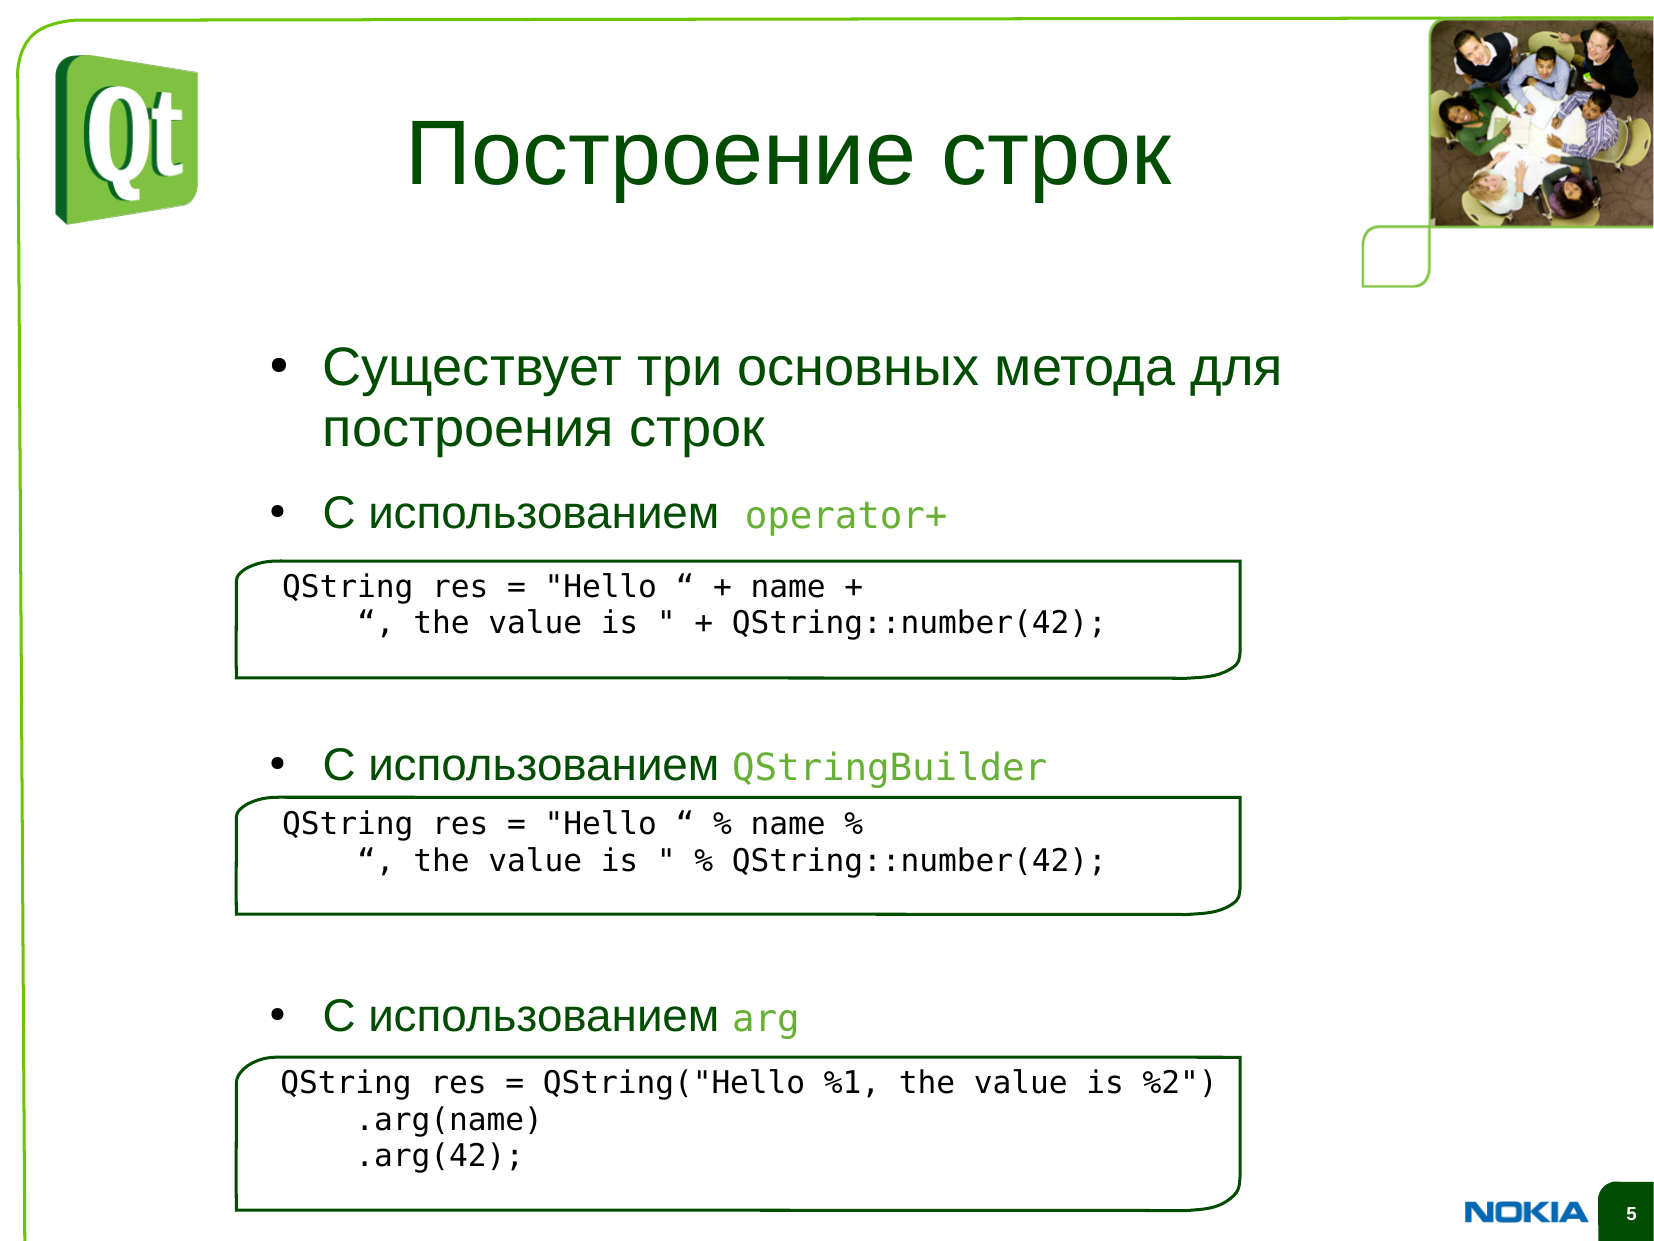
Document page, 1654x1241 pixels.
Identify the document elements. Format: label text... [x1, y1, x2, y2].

title Построение строк [251, 49, 1327, 257]
text_box QString res = "Hello “ + name + “, the value is " + QString::number(42); [267, 563, 1123, 649]
list Существует три основных метода для построения строк С использованием operator+ С использованием QStringBuilder С использованием arg [251, 563, 1238, 676]
list Существует три основных метода для построения строк С использованием operator+ С использованием QStringBuilder С использованием arg [251, 336, 1571, 1156]
picture [55, 55, 198, 225]
list Существует три основных метода для построения строк С использованием operator+ С использованием QStringBuilder С использованием arg [251, 799, 1238, 913]
picture [1338, 7, 1654, 308]
text_box QString res = QString("Hello %1, the value is %2") .arg(name) .arg(42); [265, 1059, 1233, 1182]
text_box QString res = "Hello “ % name % “, the value is " % QString::number(42); [267, 799, 1123, 886]
picture [1465, 1201, 1589, 1223]
